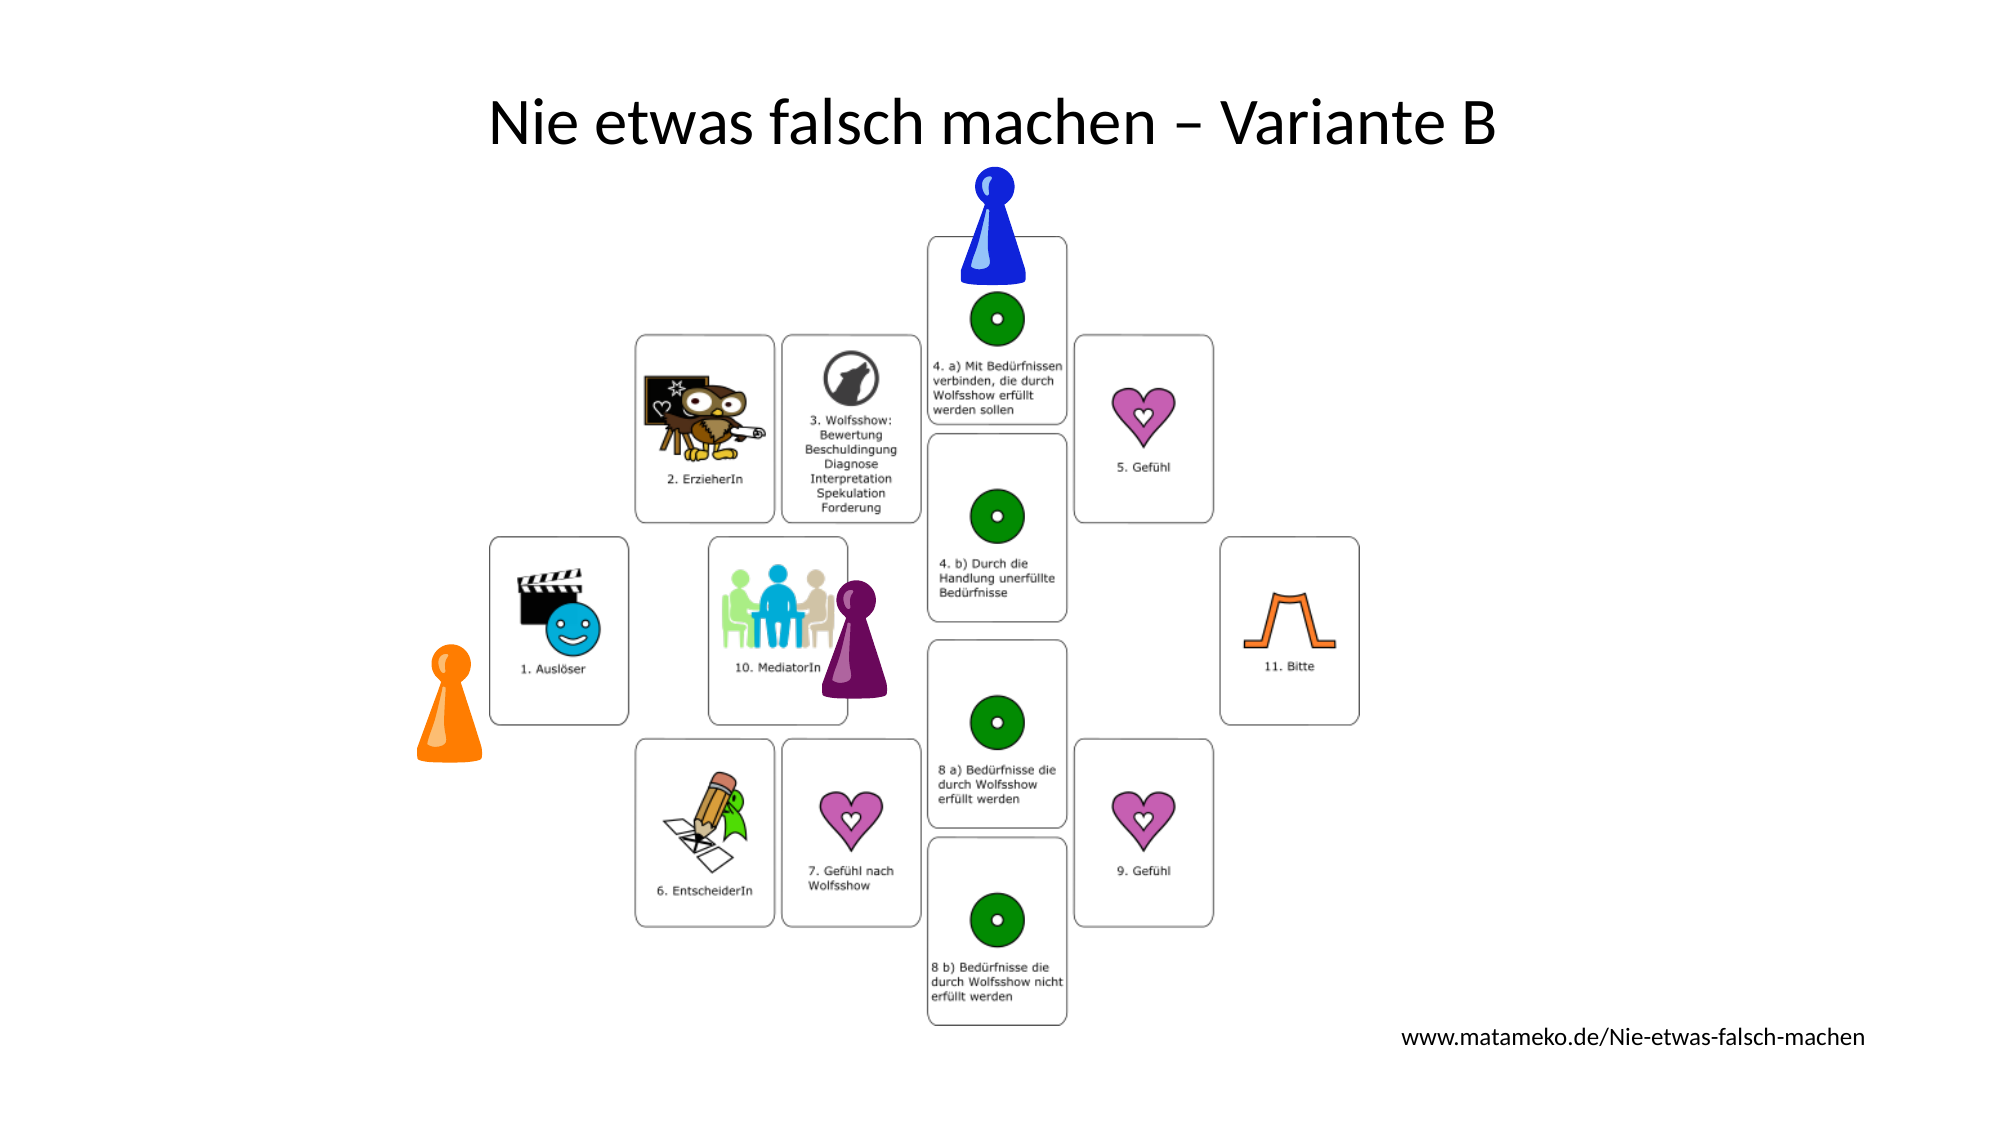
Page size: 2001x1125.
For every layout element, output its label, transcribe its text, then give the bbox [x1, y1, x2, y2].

picture [489, 236, 1360, 1026]
text_box Nie etwas falsch machen – Variante B [473, 70, 1563, 167]
text_box [822, 580, 888, 699]
text_box [417, 644, 483, 763]
text_box [960, 166, 1026, 286]
text_box www.matameko.de/Nie-etwas-falsch-machen [1386, 1013, 1882, 1058]
